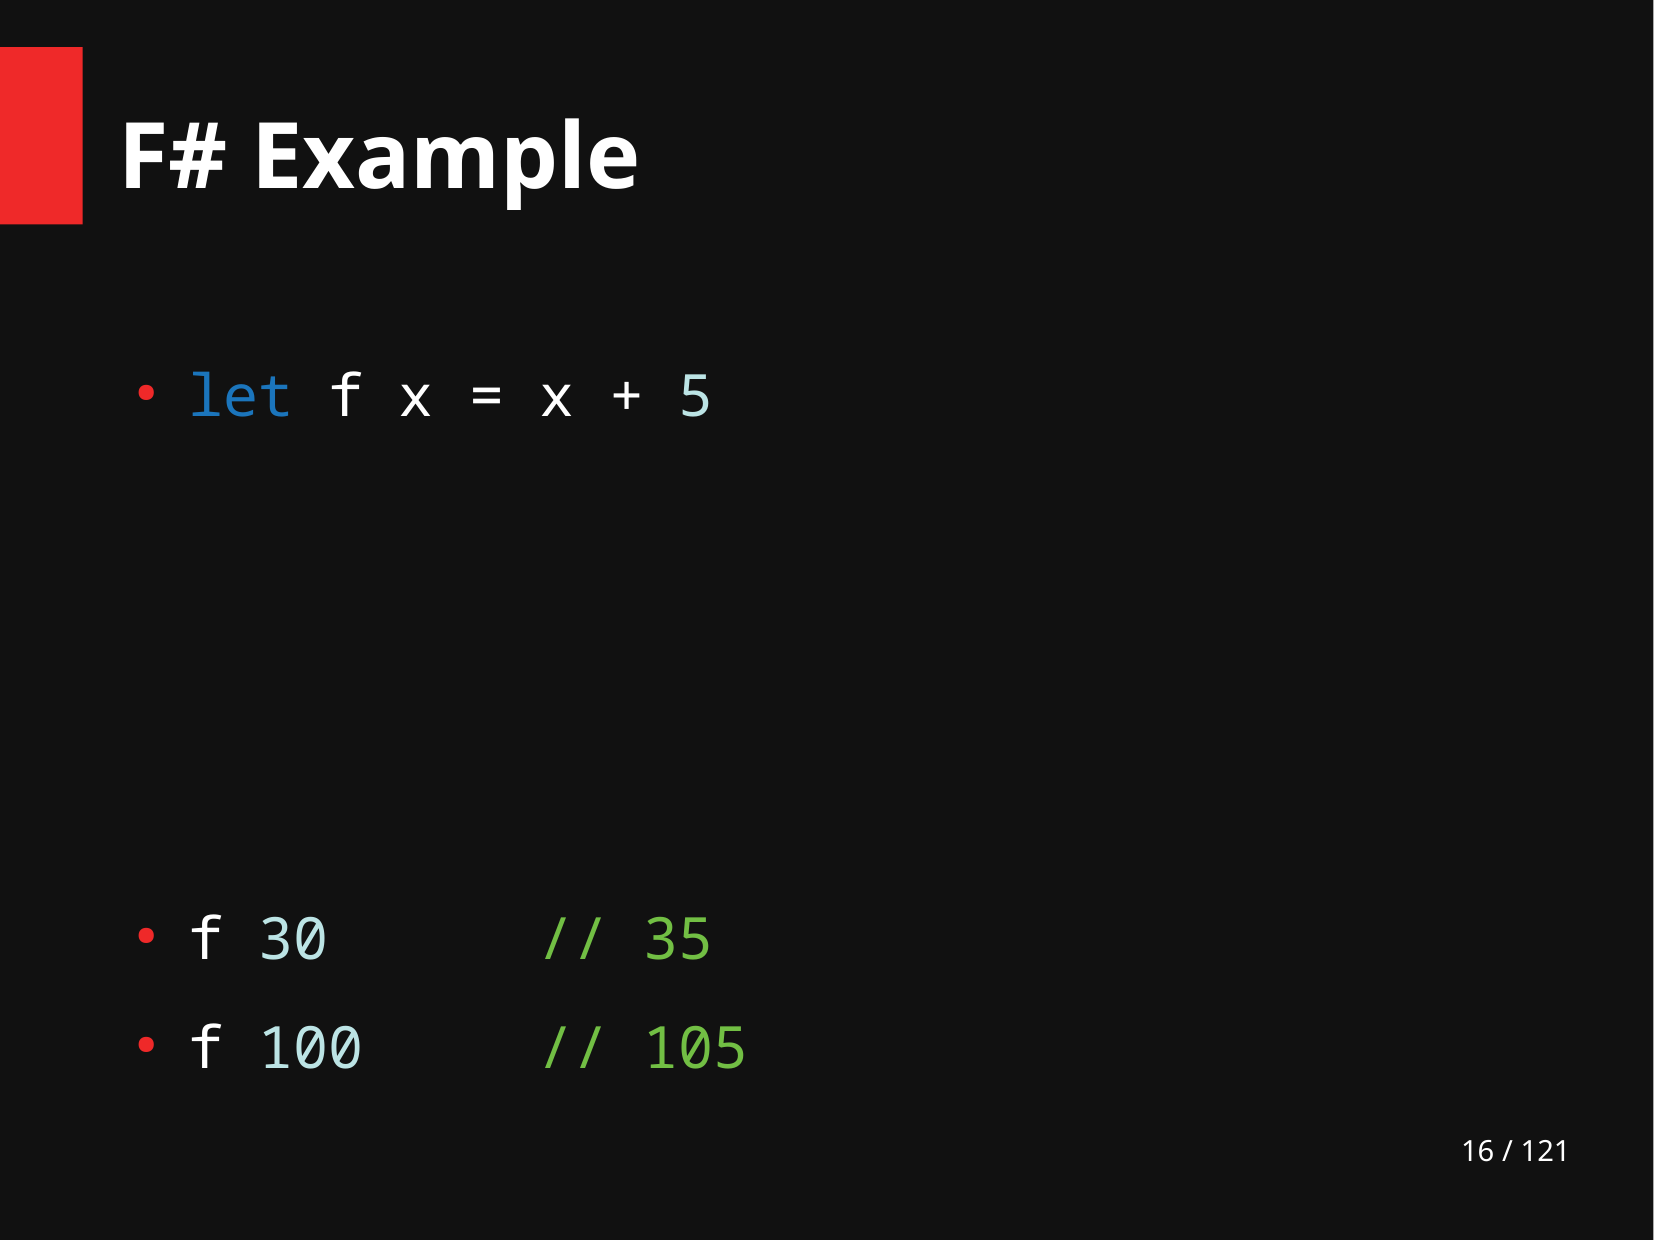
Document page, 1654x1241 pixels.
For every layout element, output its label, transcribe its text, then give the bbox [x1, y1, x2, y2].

title F# Example [118, 49, 1571, 257]
list let f x = x + 5 f 30 // 35 f 100 // 105 [118, 354, 1536, 1074]
